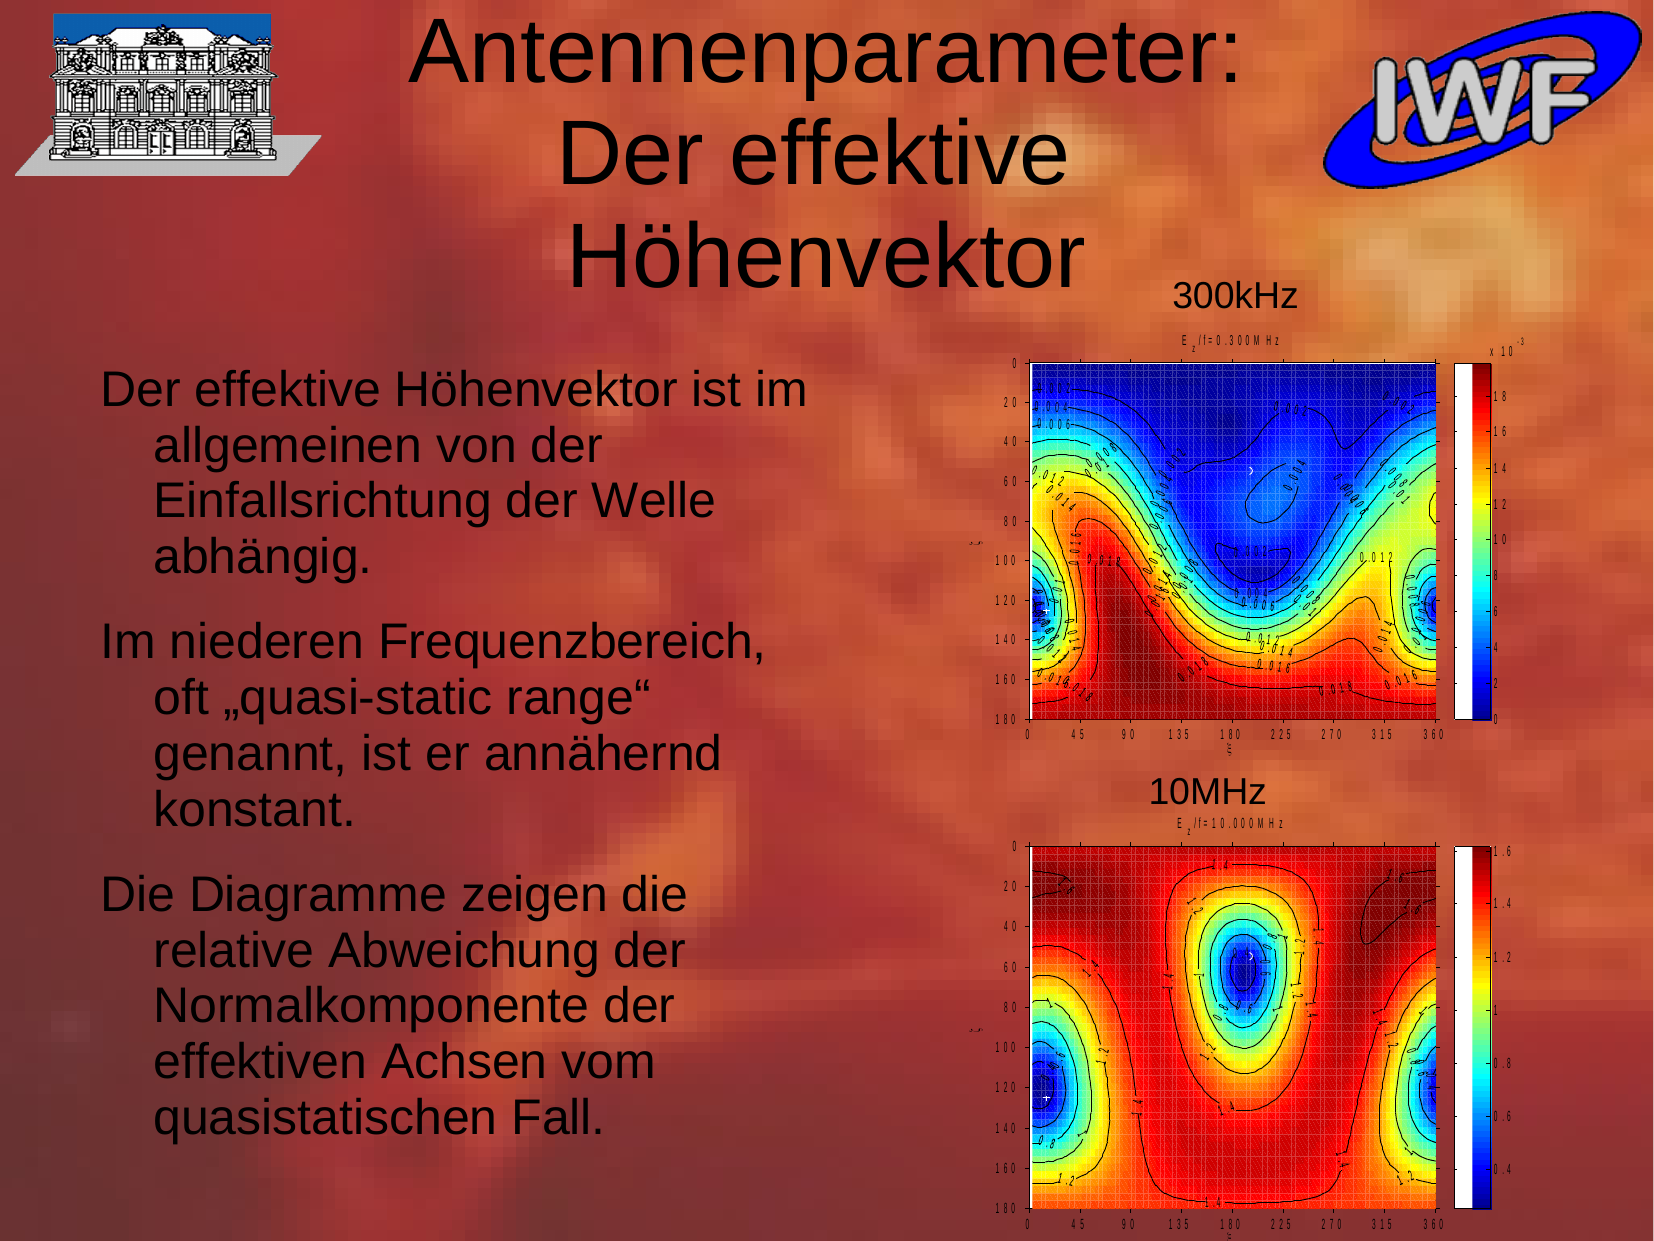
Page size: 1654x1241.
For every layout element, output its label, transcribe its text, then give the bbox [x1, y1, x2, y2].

list Der effektive Höhenvektor ist im allgemeinen von der Einfallsrichtung der Welle abhängig. Im niederen Frequenzbereich, oft „quasi-static range“ genannt, ist er annähernd konstant. Die Diagramme zeigen die relative Abweichung der Normalkomponente der effektiven Achsen vom quasistatischen Fall. [82, 361, 827, 1145]
picture [0, 0, 1654, 1241]
text_box 300kHz [1157, 266, 1365, 324]
text_box 10MHz [1133, 762, 1341, 820]
title Antennenparameter: Der effektive Höhenvektor [82, 0, 1571, 307]
